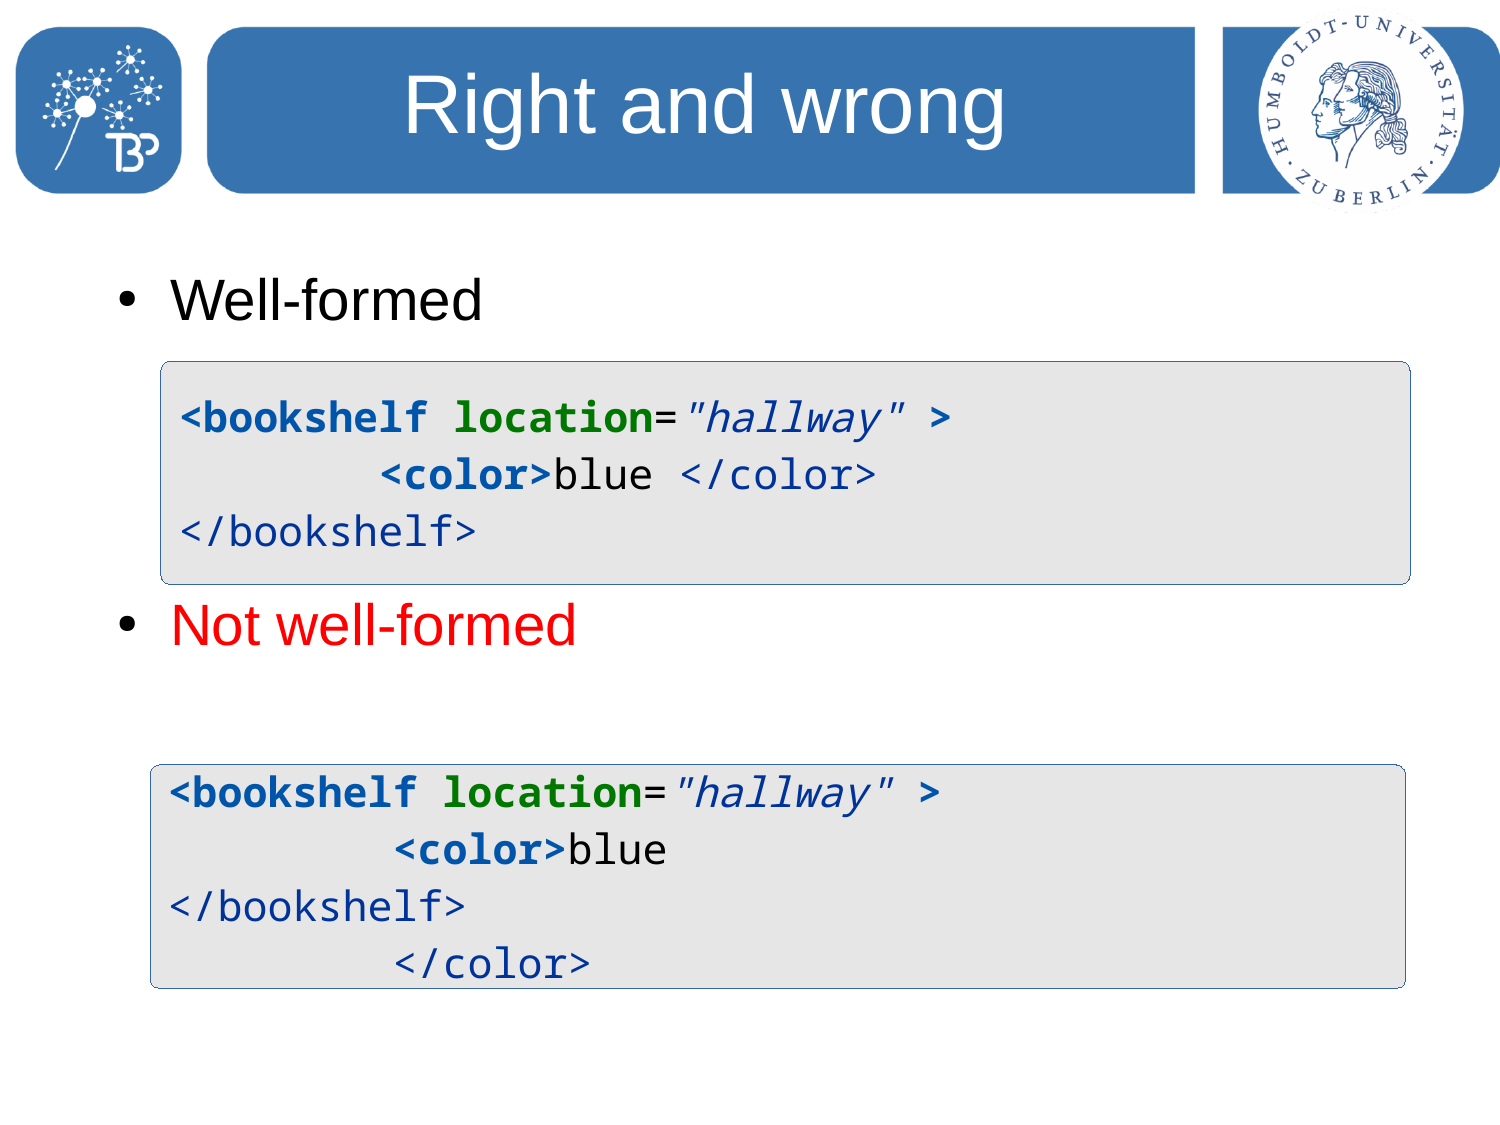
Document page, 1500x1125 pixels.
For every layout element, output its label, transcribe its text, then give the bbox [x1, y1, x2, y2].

title Right and wrong [240, 45, 1171, 165]
text_box <bookshelf location="hallway" > <color>blue </bookshelf> </color> [150, 764, 1406, 989]
picture [15, 7, 1500, 213]
text_box Well-formed Not well-formed [84, 260, 1441, 1080]
text_box <bookshelf location="hallway" > <color>blue </color> </bookshelf> [160, 361, 1411, 585]
